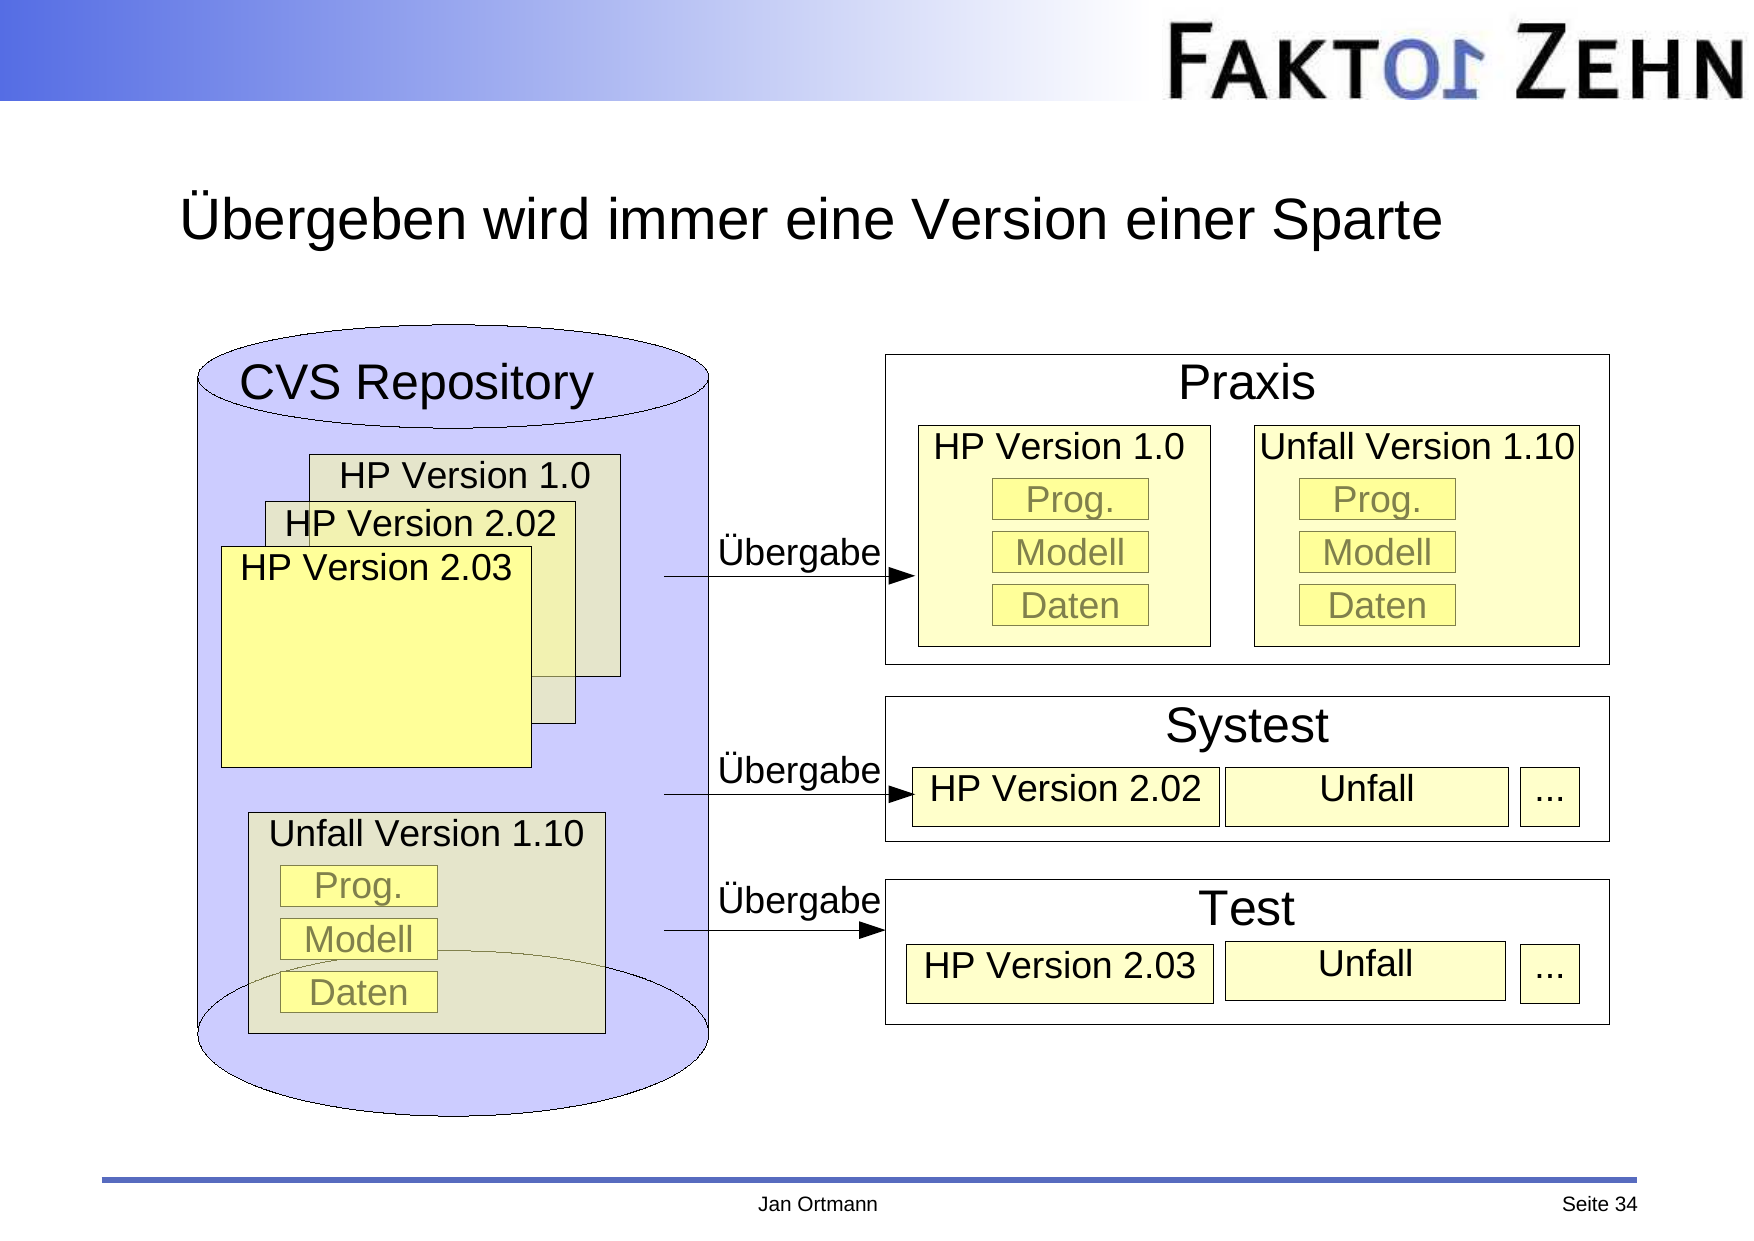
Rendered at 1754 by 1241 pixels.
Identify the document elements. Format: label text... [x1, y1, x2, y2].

text_box Übergabe [717, 750, 895, 793]
text_box HP Version 2.02 [912, 767, 1220, 827]
title Übergeben wird immer eine Version einer Sparte [179, 142, 1576, 296]
text_box HP Version 2.02 [265, 501, 576, 724]
text_box HP Version 1.0 [918, 425, 1211, 647]
text_box HP Version 2.03 [221, 546, 532, 768]
text_box Unfall Version 1.10 [248, 812, 606, 1034]
text_box ... [1520, 944, 1580, 1004]
text_box Übergabe [717, 531, 895, 574]
text_box ... [1520, 767, 1580, 827]
picture [1162, 7, 1752, 100]
text_box Systest [885, 696, 1610, 842]
text_box Unfall [1225, 941, 1506, 1001]
text_box Test [885, 879, 1610, 1025]
text_box Unfall Version 1.10 [1254, 425, 1580, 647]
text_box Praxis [885, 354, 1610, 665]
text_box HP Version 2.03 [906, 944, 1214, 1004]
text_box HP Version 1.0 [309, 454, 621, 677]
text_box CVS Repository [239, 354, 609, 411]
text_box Übergabe [717, 879, 895, 923]
text_box Unfall [1225, 767, 1509, 827]
text_box [197, 324, 709, 1117]
